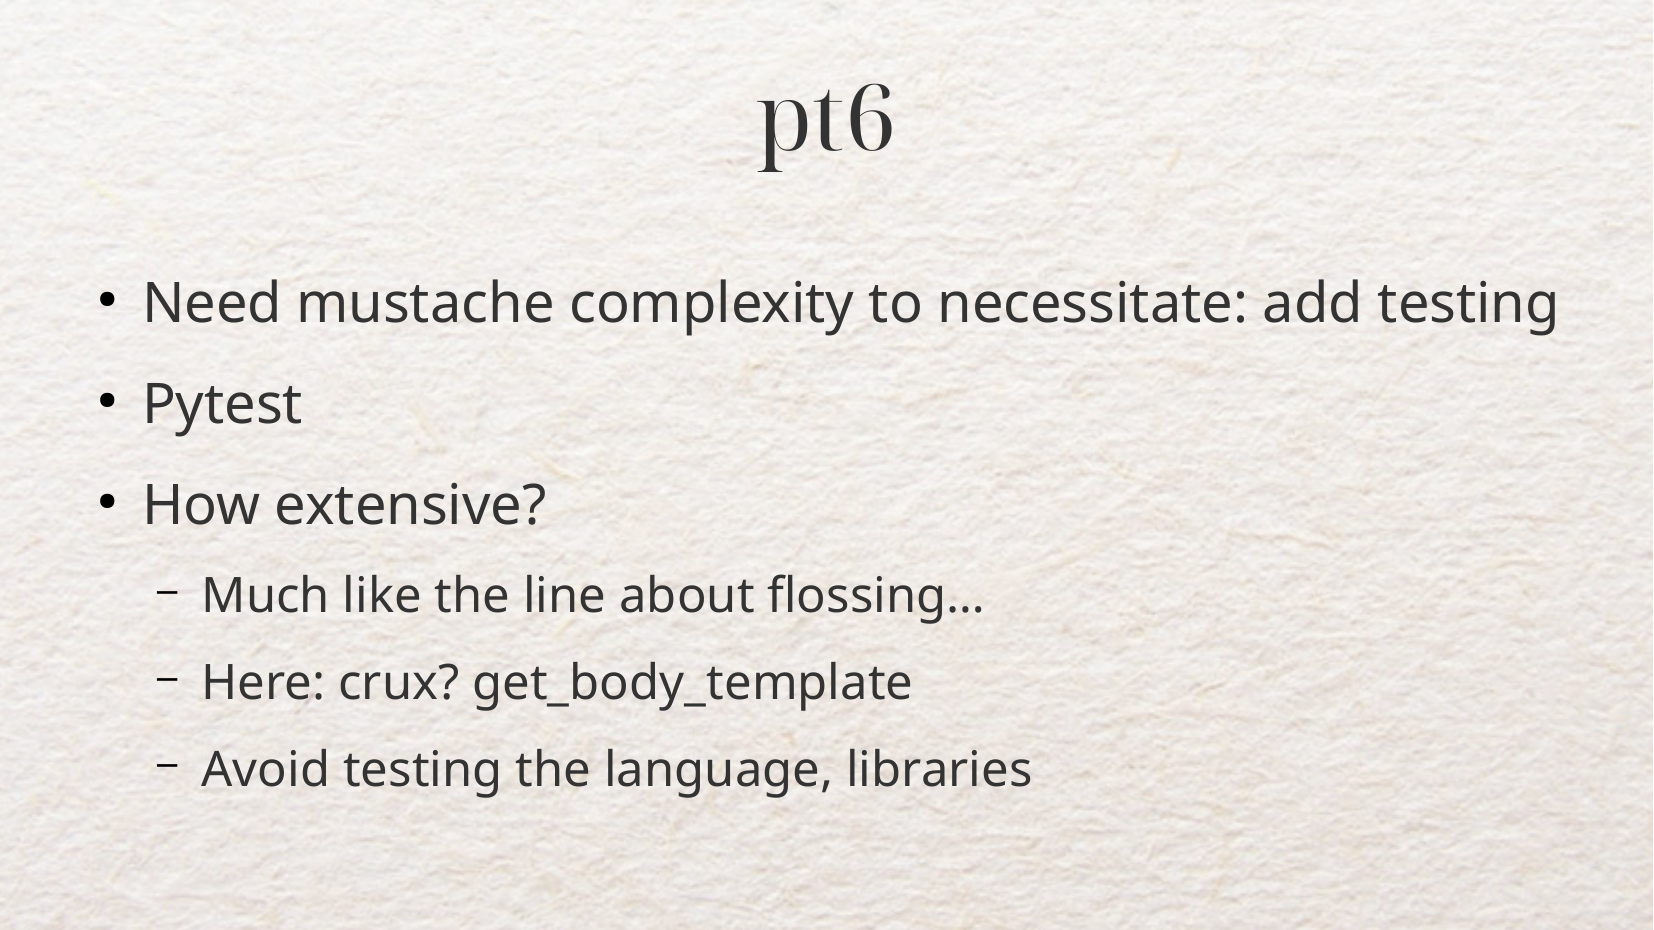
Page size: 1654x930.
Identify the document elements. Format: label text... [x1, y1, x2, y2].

title pt6 [82, 37, 1571, 193]
picture [0, 0, 1654, 930]
list Need mustache complexity to necessitate: add testing Pytest How extensive? Much like the line about flossing… Here: crux? get_body_template Avoid testing the language, libraries [82, 262, 1571, 825]
